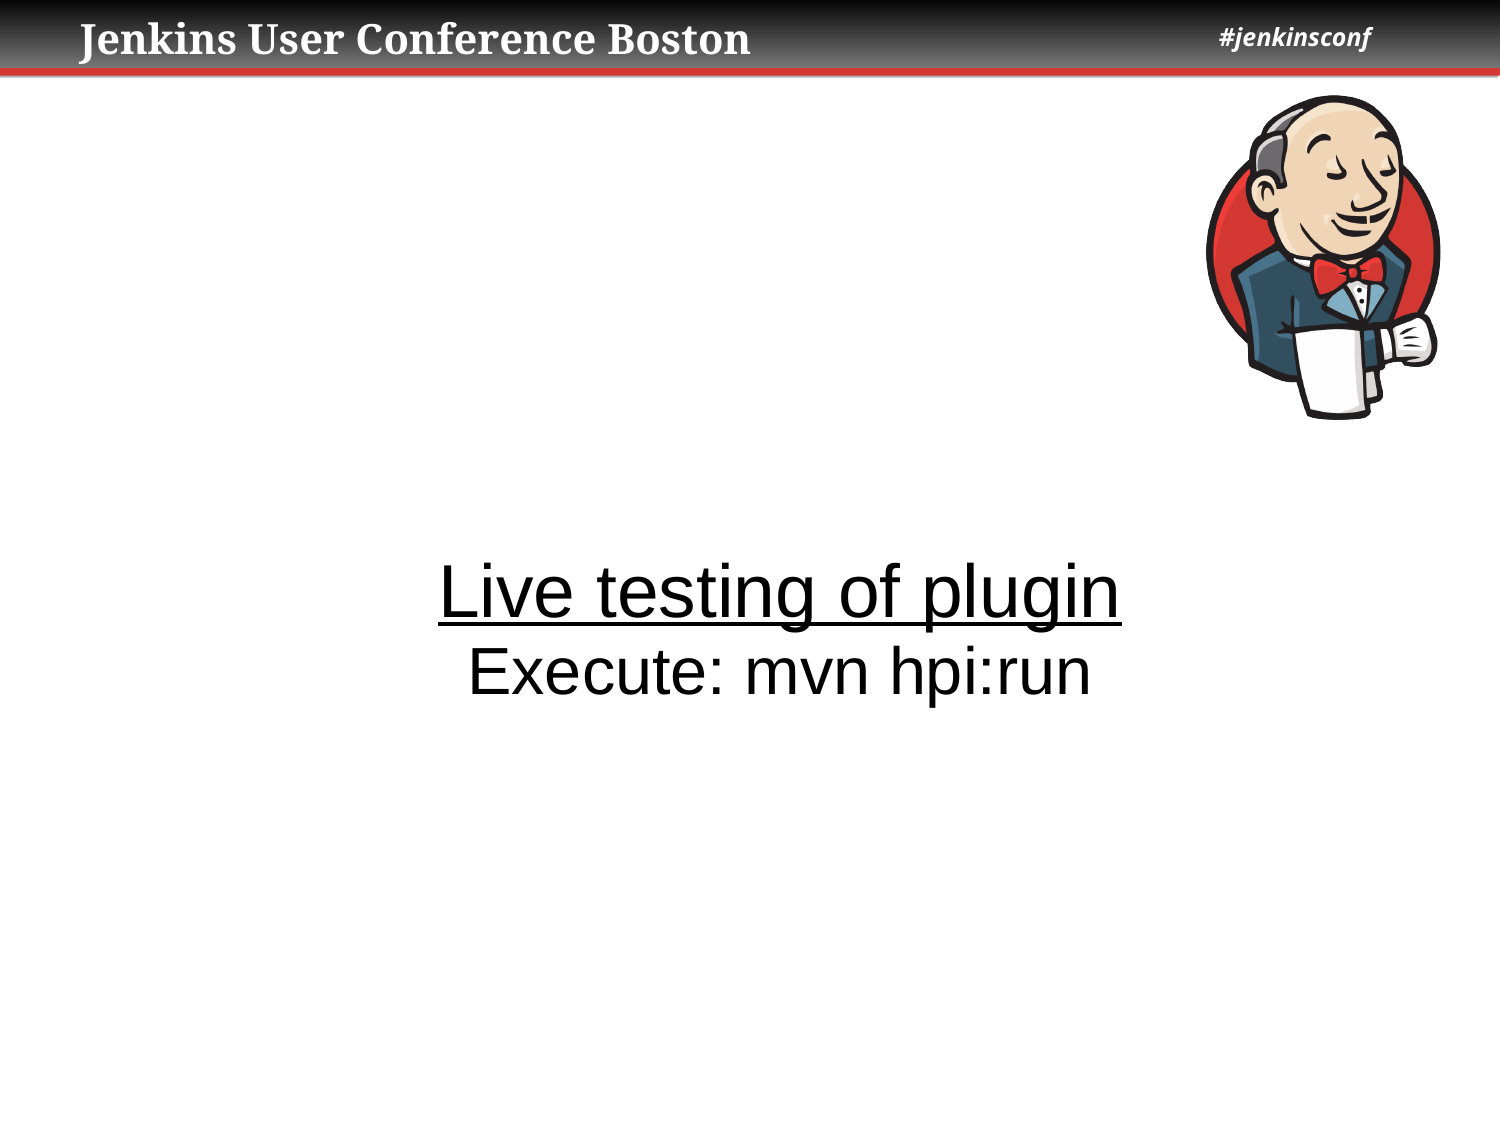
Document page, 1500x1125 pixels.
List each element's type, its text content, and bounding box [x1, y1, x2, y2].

subtitle Live testing of plugin Execute: mvn hpi:run [135, 234, 1425, 1025]
picture [1425, 95, 1441, 420]
title [135, 66, 1425, 234]
